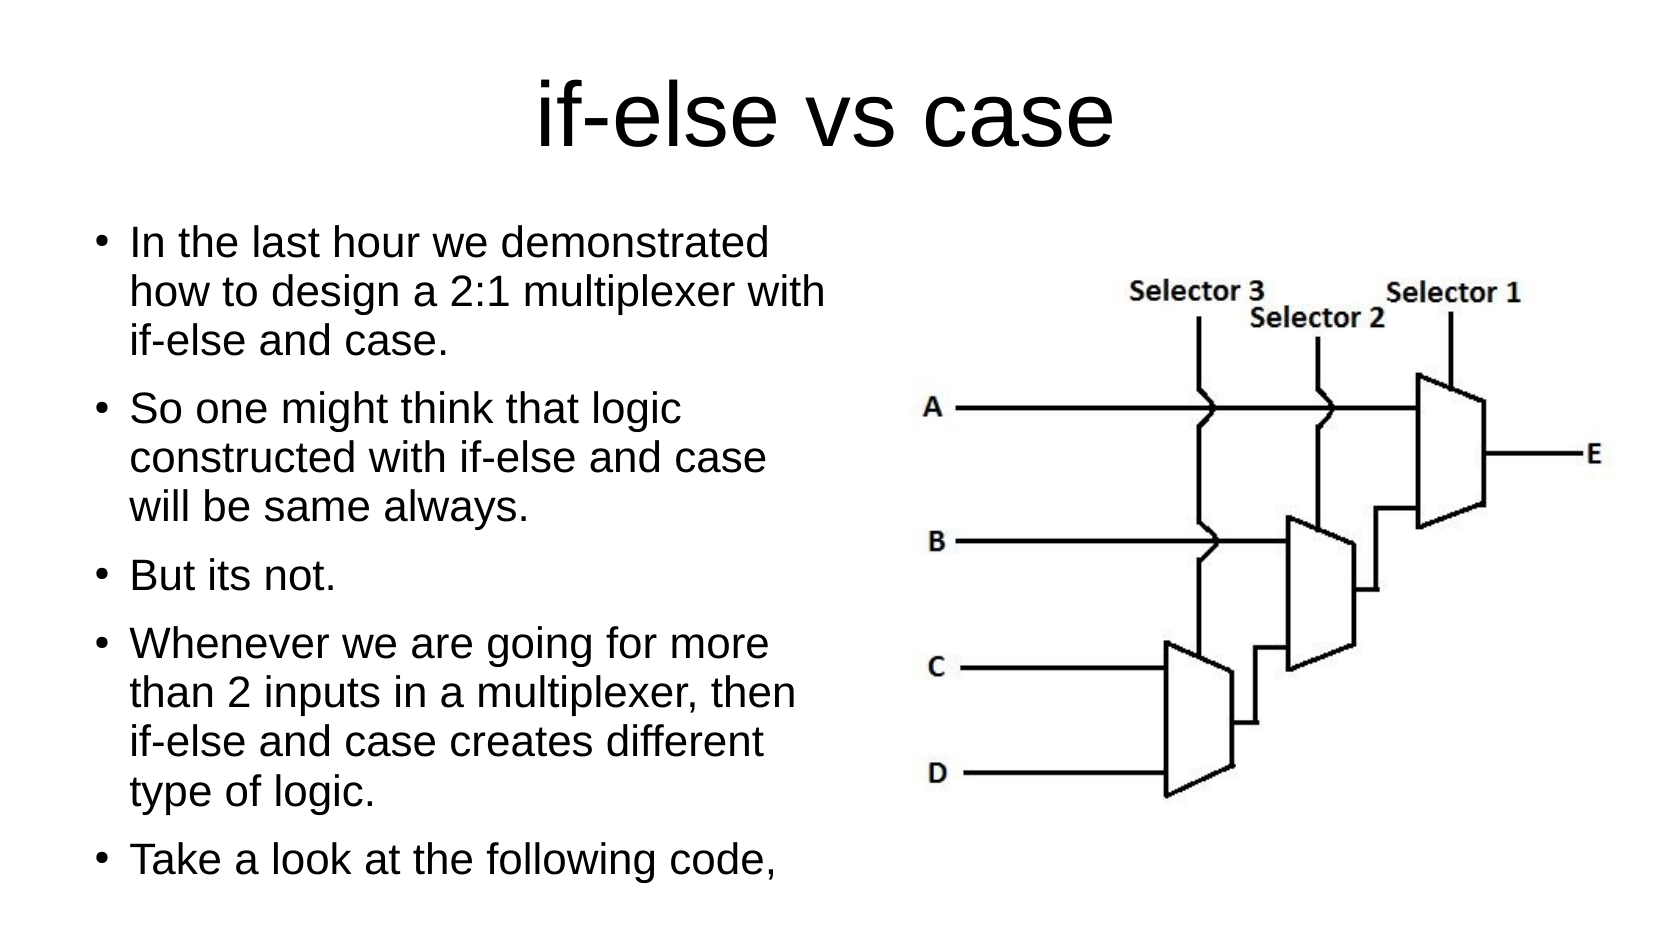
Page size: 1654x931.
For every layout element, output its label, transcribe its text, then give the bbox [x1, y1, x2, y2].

list In the last hour we demonstrated how to design a 2:1 multiplexer with if-else and case. So one might think that logic constructed with if-else and case will be same always. But its not. Whenever we are going for more than 2 inputs in a multiplexer, then if-else and case creates different type of logic. Take a look at the following code, [82, 217, 841, 886]
title if-else vs case [82, 37, 1571, 193]
picture [887, 254, 1621, 816]
